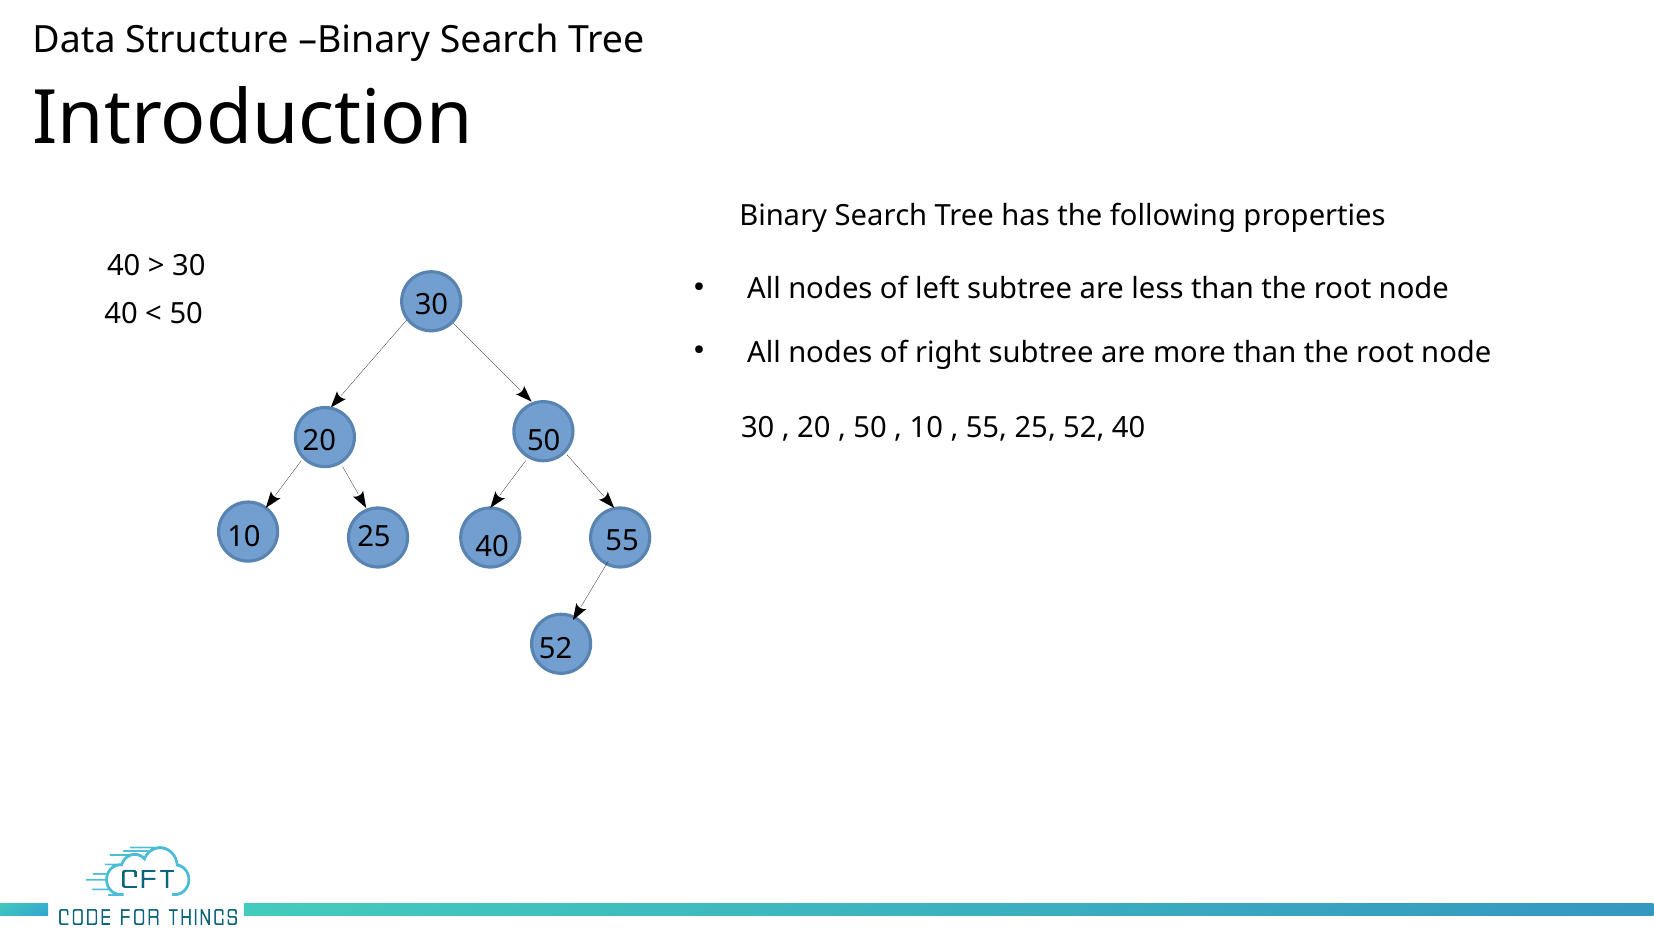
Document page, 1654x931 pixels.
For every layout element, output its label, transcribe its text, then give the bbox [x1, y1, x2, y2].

text_box [605, 507, 636, 512]
text_box [607, 562, 637, 568]
text_box Binary Search Tree has the following properties [653, 177, 1642, 237]
text_box 52 [524, 620, 603, 670]
text_box [543, 614, 573, 620]
text_box [307, 461, 343, 467]
text_box [468, 507, 512, 517]
text_box [311, 407, 339, 411]
picture [59, 846, 237, 925]
text_box 40 [460, 517, 539, 567]
text_box [413, 325, 449, 331]
text_box 30 [400, 275, 479, 325]
text_box [356, 558, 400, 568]
text_box 10 [212, 507, 291, 558]
text_box 30 , 20 , 50 , 10 , 55, 25, 52, 40 [726, 390, 1252, 449]
text_box 25 [342, 507, 421, 558]
text_box [231, 502, 265, 507]
text_box [521, 401, 565, 411]
text_box All nodes of left subtree are less than the root node All nodes of right subtree are more than the root node [661, 259, 1650, 368]
text_box 50 [512, 411, 591, 461]
text_box [234, 558, 262, 562]
text_box 55 [590, 512, 669, 562]
title Data Structure –Binary Search Tree Introduction [32, 12, 1184, 166]
text_box [417, 271, 445, 275]
text_box 40 < 50 [89, 285, 237, 335]
text_box [547, 670, 575, 674]
text_box 40 > 30 [92, 236, 240, 286]
text_box 20 [287, 411, 367, 461]
